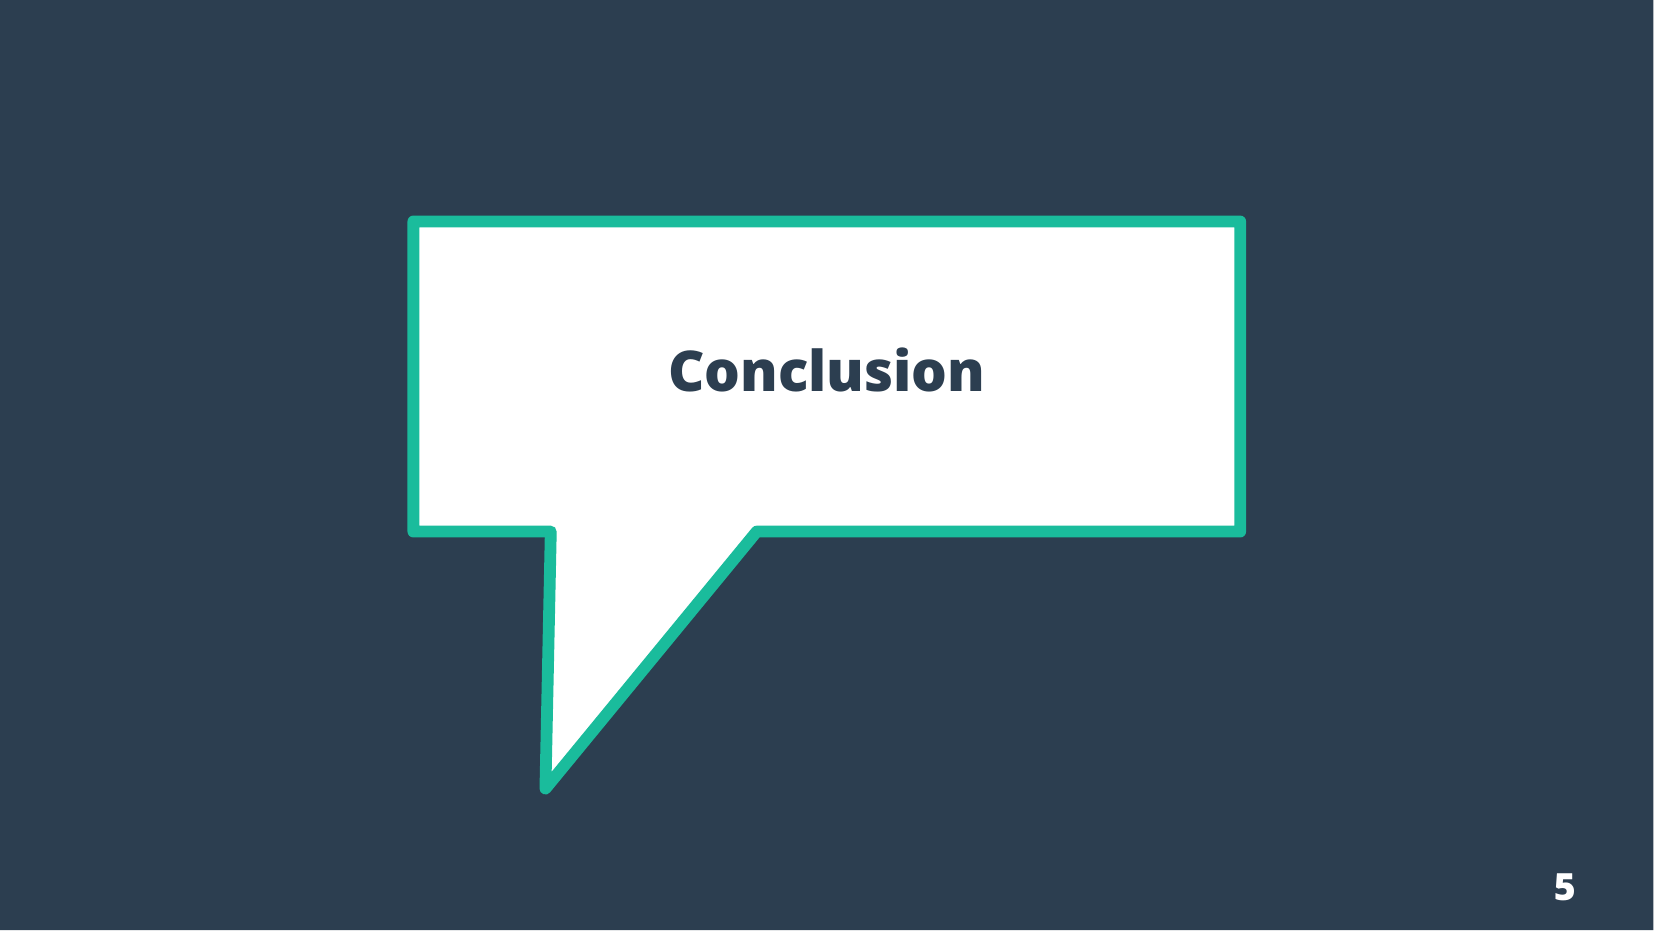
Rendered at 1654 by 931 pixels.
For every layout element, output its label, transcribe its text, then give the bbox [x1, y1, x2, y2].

title Conclusion [442, 236, 1211, 502]
